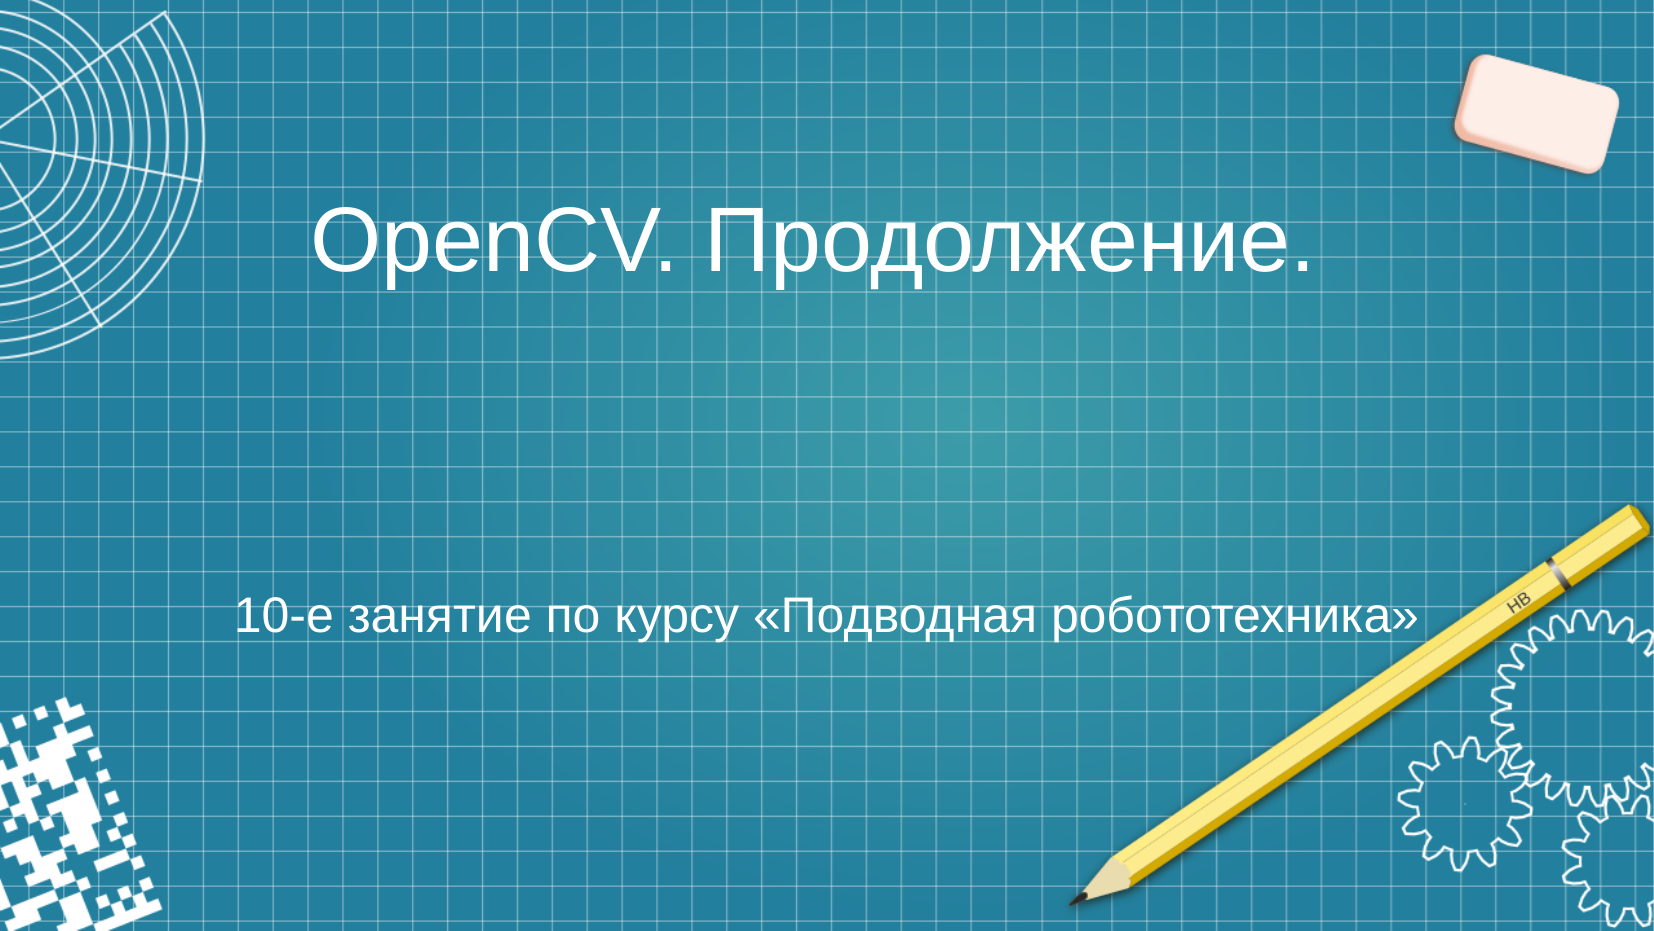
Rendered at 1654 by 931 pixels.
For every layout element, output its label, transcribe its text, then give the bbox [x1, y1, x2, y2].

subtitle 10-е занятие по курсу «Подводная робототехника» [82, 389, 1571, 842]
picture [0, 0, 1654, 931]
title OpenCV. Продолжение. [82, 85, 1571, 389]
